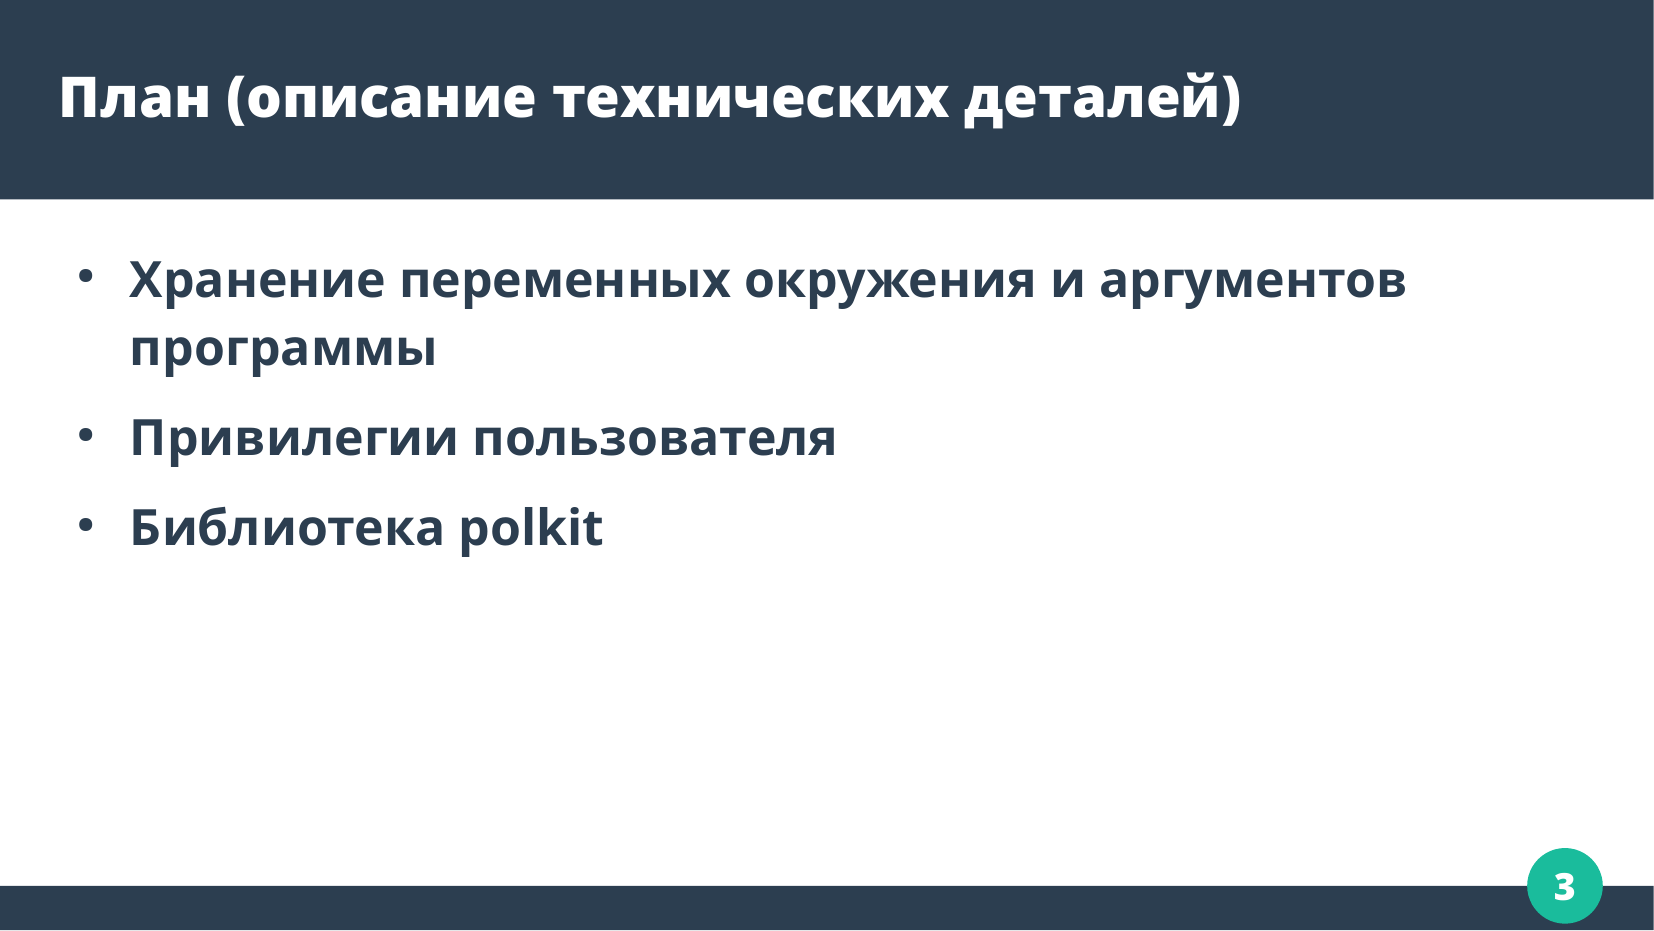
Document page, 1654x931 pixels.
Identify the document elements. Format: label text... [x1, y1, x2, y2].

list Хранение переменных окружения и аргументов программы Привилегии пользователя Библиотека polkit [59, 243, 1595, 864]
title План (описание технических деталей) [59, 37, 1595, 156]
